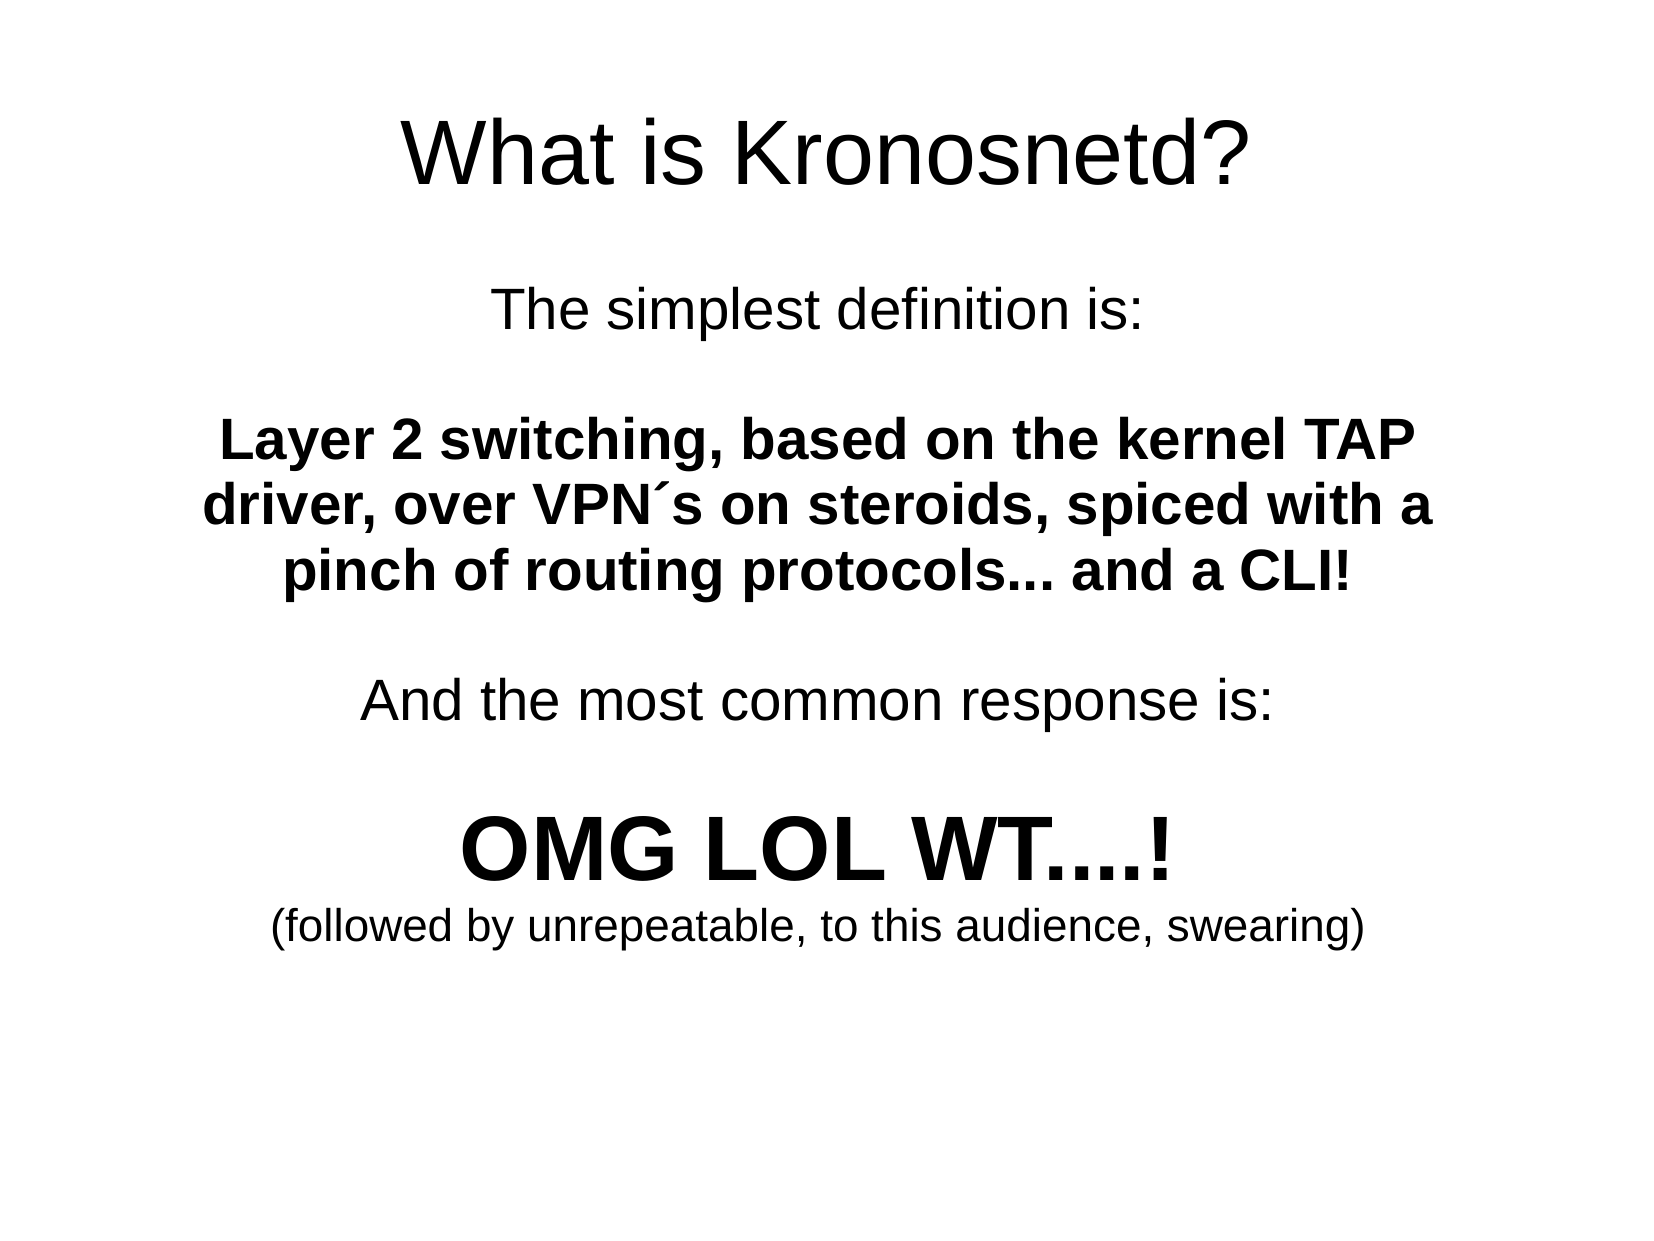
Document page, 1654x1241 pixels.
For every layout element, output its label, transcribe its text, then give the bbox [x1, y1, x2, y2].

text_box The simplest definition is: Layer 2 switching, based on the kernel TAP driver, over VPN´s on steroids, spiced with a pinch of routing protocols... and a CLI! And the most common response is: OMG LOL WT....! (followed by unrepeatable, to this audience, swearing) [187, 269, 1500, 962]
title What is Kronosnetd? [82, 56, 1571, 250]
